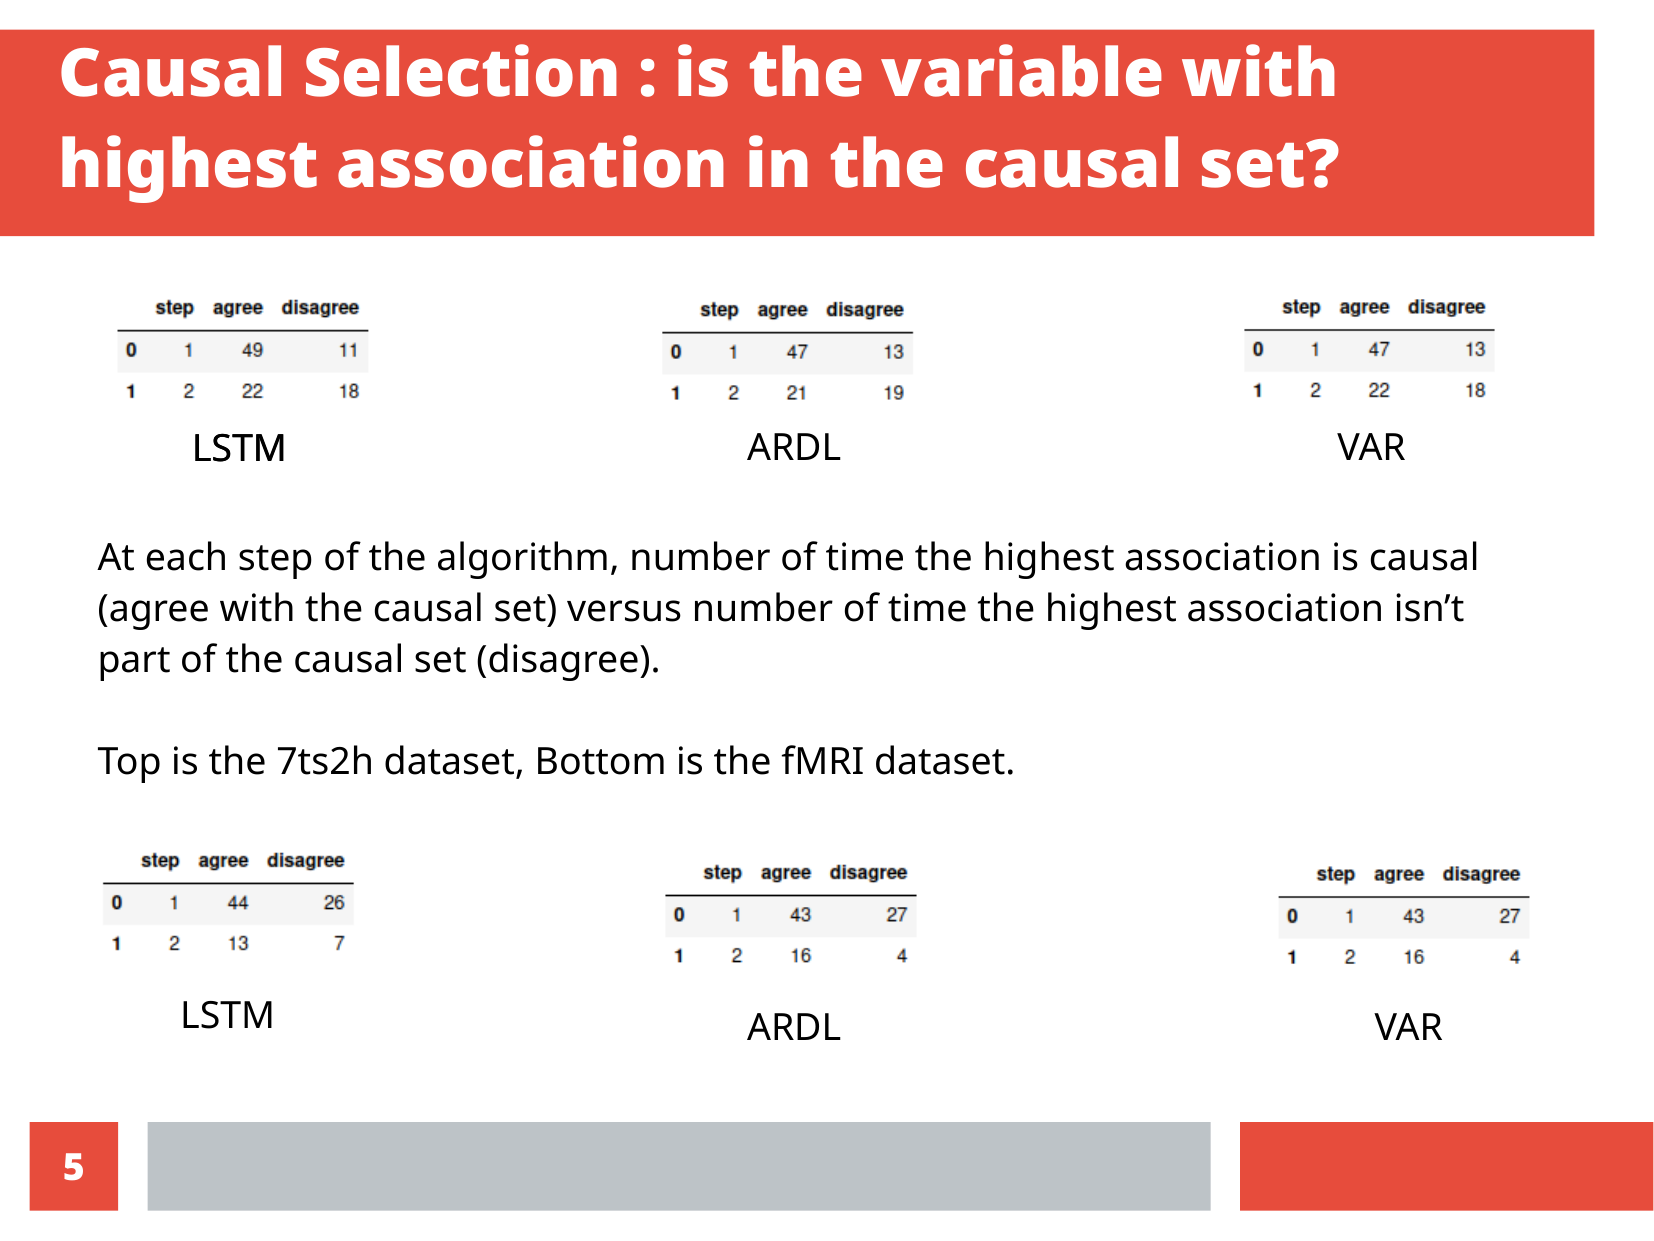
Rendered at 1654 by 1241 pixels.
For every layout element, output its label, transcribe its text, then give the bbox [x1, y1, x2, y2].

picture [94, 850, 365, 966]
picture [661, 862, 920, 972]
text_box ARDL [732, 413, 864, 472]
text_box At each step of the algorithm, number of time the highest association is causal (agree with the causal set) versus number of time the highest association isn’t part of the causal set (disagree). Top is the 7ts2h dataset, Bottom is the fMRI dataset. [82, 523, 1600, 756]
picture [1268, 862, 1536, 975]
text_box VAR [1359, 992, 1465, 1052]
picture [1240, 298, 1498, 402]
picture [99, 297, 378, 414]
title Causal Selection : is the variable with highest association in the causal set? [59, 59, 1595, 207]
text_box VAR [1322, 413, 1428, 472]
picture [661, 296, 918, 414]
text_box LSTM [165, 981, 295, 1040]
text_box ARDL [732, 992, 864, 1052]
text_box LSTM [177, 414, 307, 473]
